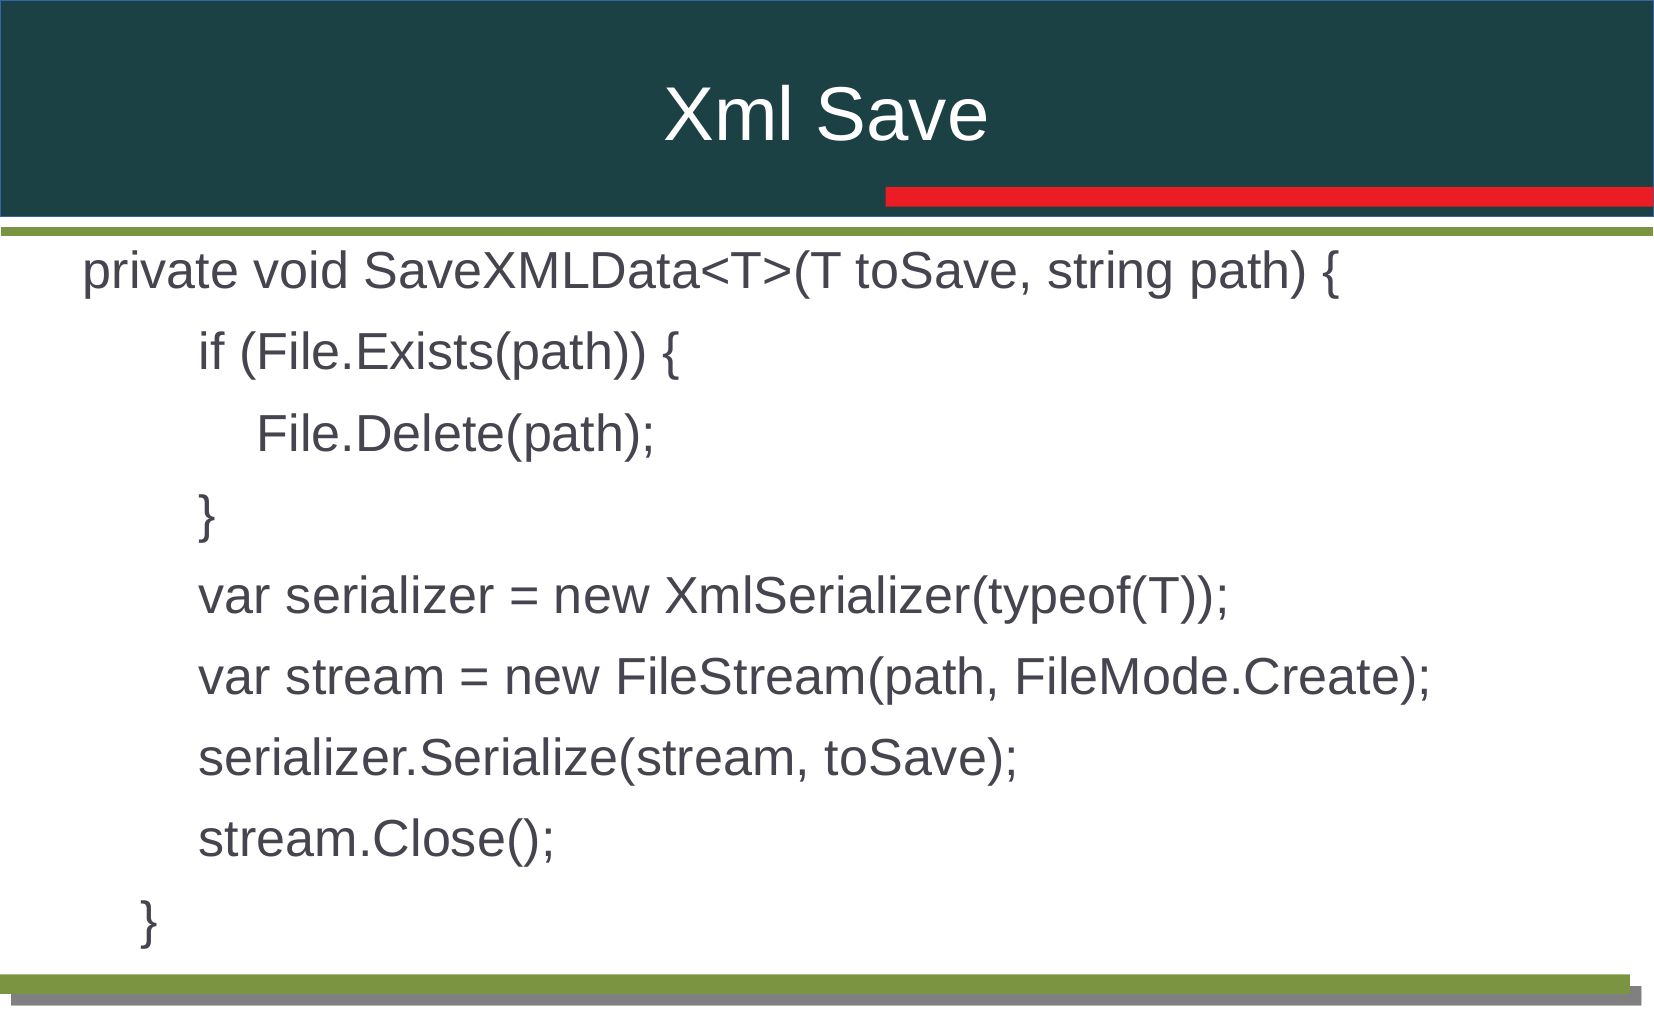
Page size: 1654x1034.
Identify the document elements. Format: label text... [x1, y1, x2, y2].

list private void SaveXMLData<T>(T toSave, string path) { if (File.Exists(path)) { File.Delete(path); } var serializer = new XmlSerializer(typeof(T)); var stream = new FileStream(path, FileMode.Create); serializer.Serialize(stream, toSave); stream.Close(); } [82, 241, 1571, 955]
title Xml Save [82, 40, 1571, 187]
